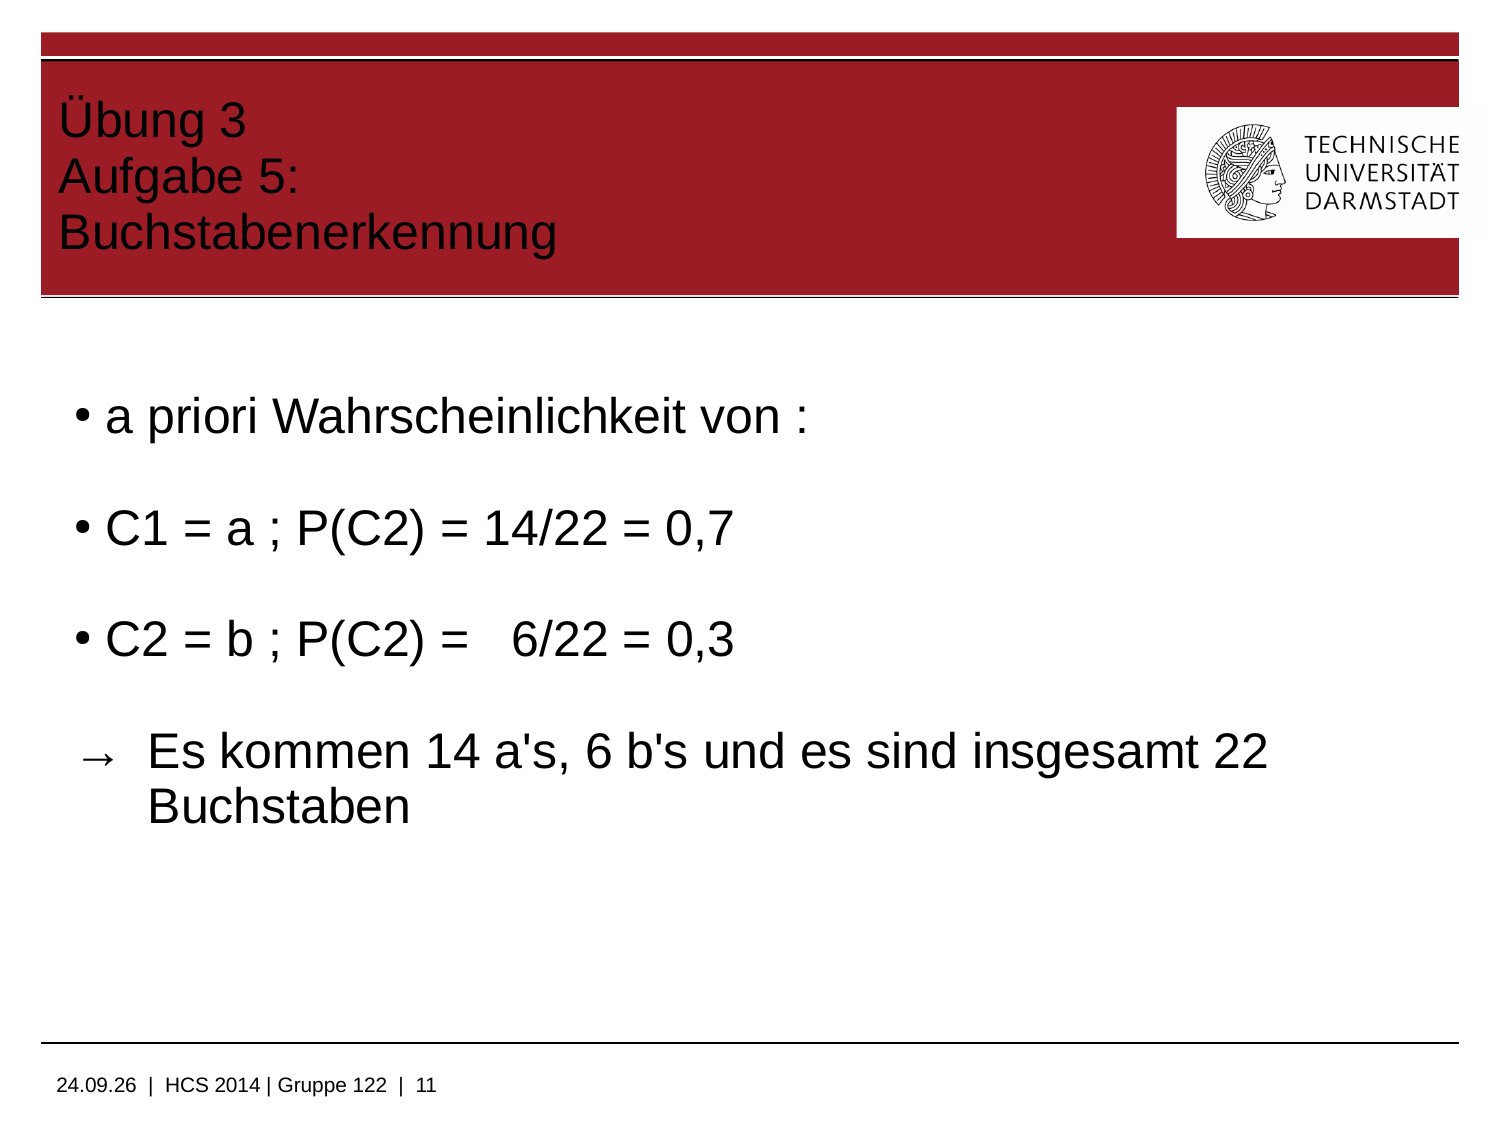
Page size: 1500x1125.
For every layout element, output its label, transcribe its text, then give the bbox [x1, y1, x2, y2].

text_box a priori Wahrscheinlichkeit von : C1 = a ; P(C2) = 14/22 = 0,7 C2 = b ; P(C2) = 6/22 = 0,3 → Es kommen 14 a's, 6 b's und es sind insgesamt 22 Buchstaben [59, 381, 1408, 898]
title Übung 3 Aufgabe 5: Buchstabenerkennung [59, 92, 1149, 260]
picture [1176, 107, 1484, 238]
